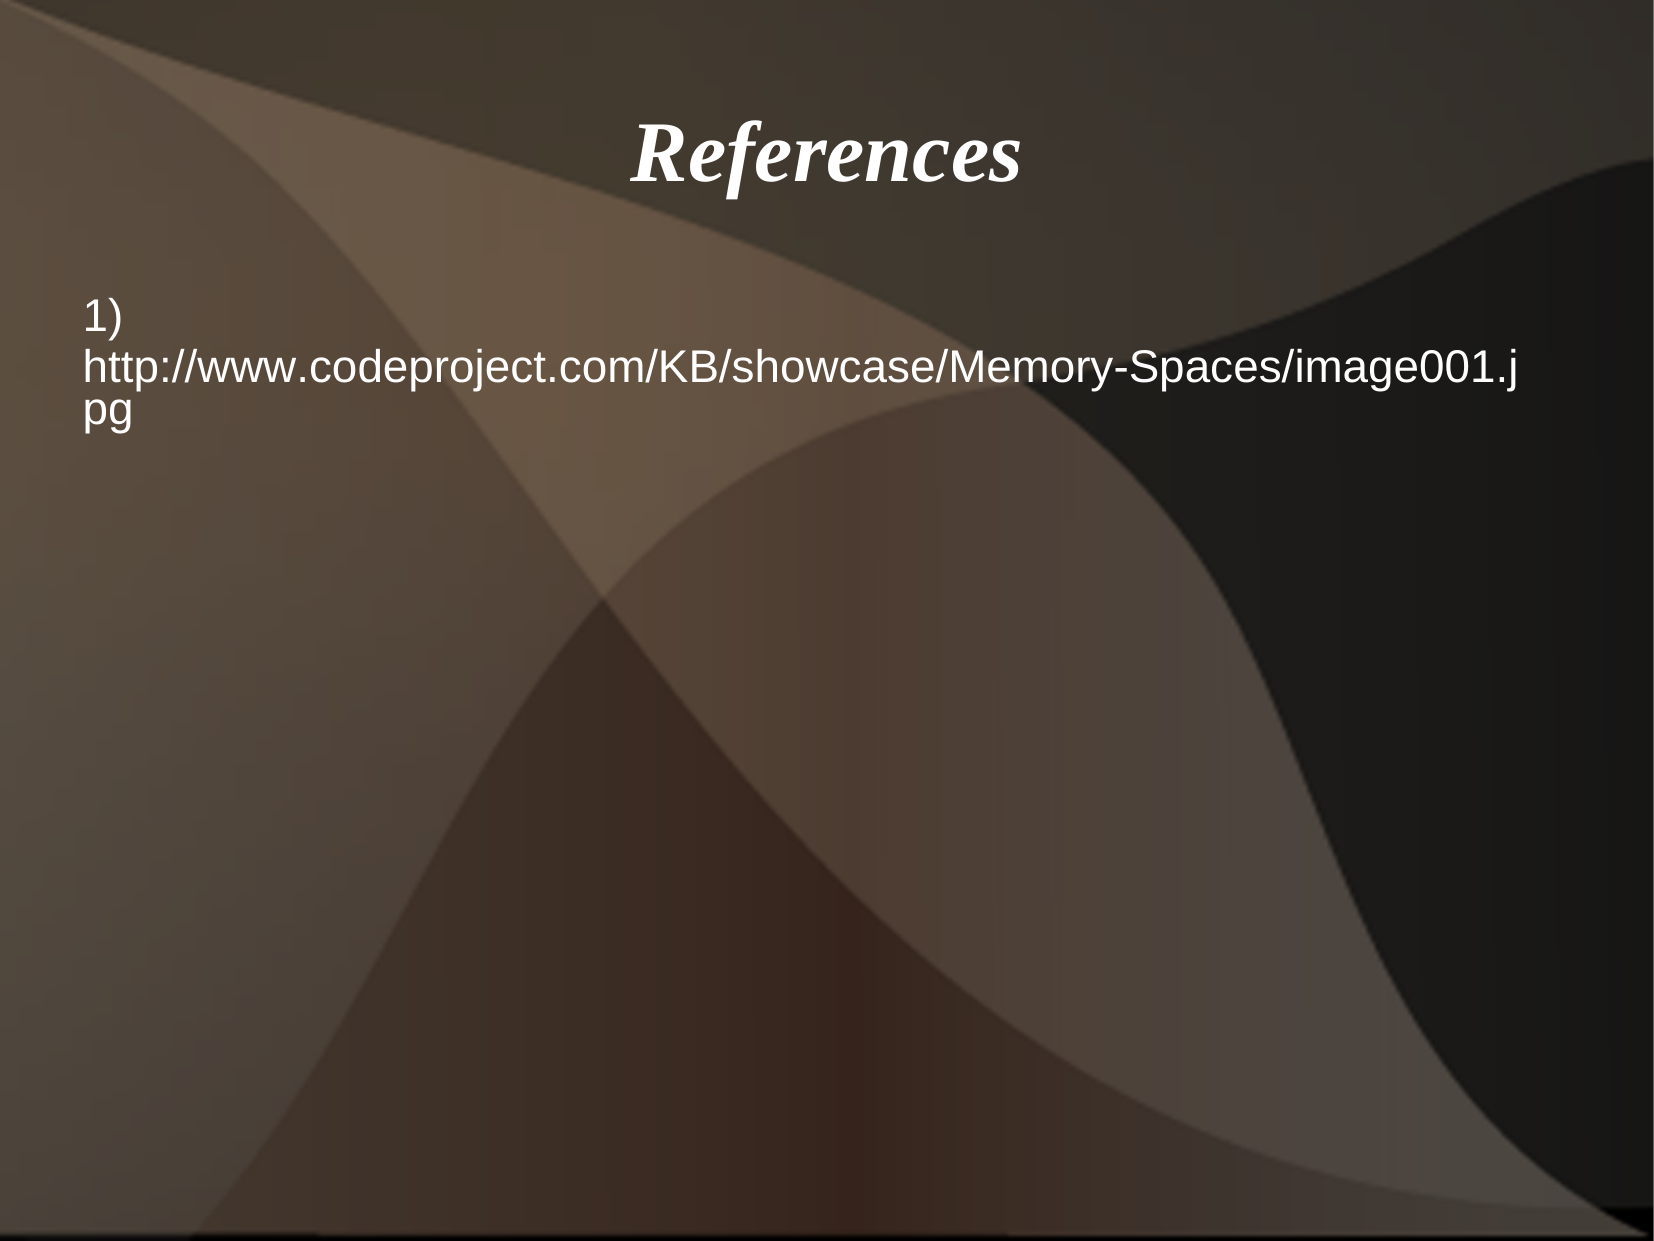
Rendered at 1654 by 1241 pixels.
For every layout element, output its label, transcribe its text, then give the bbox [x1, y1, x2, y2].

picture [0, 0, 1654, 1241]
title References [82, 49, 1571, 257]
subtitle http://www.codeproject.com/KB/showcase/Memory-Spaces/image001.jpg [82, 290, 1571, 1109]
